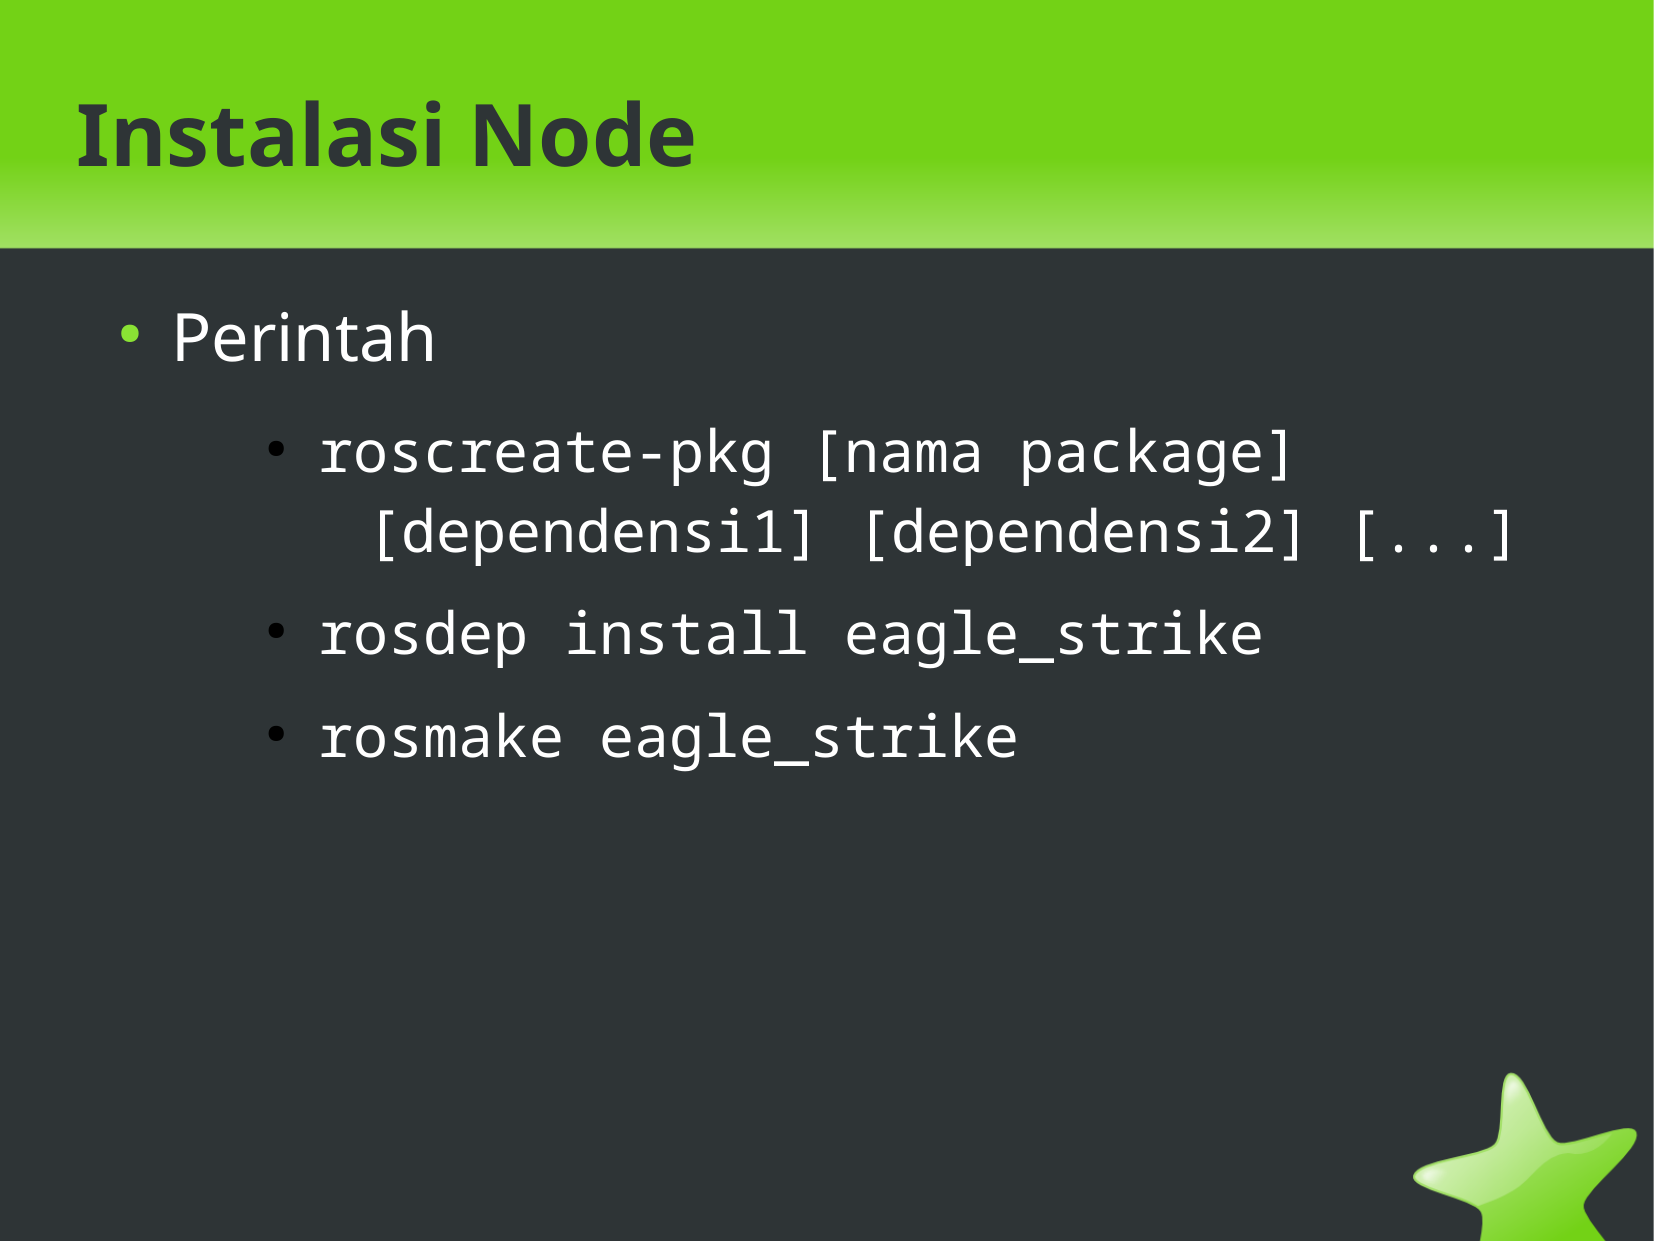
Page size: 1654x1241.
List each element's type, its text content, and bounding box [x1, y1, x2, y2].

title Instalasi Node [76, 29, 1565, 237]
list Perintah roscreate-pkg [nama package] [dependensi1] [dependensi2] [...] rosdep install eagle_strike rosmake eagle_strike [82, 290, 1571, 1094]
picture [0, 0, 1654, 1241]
